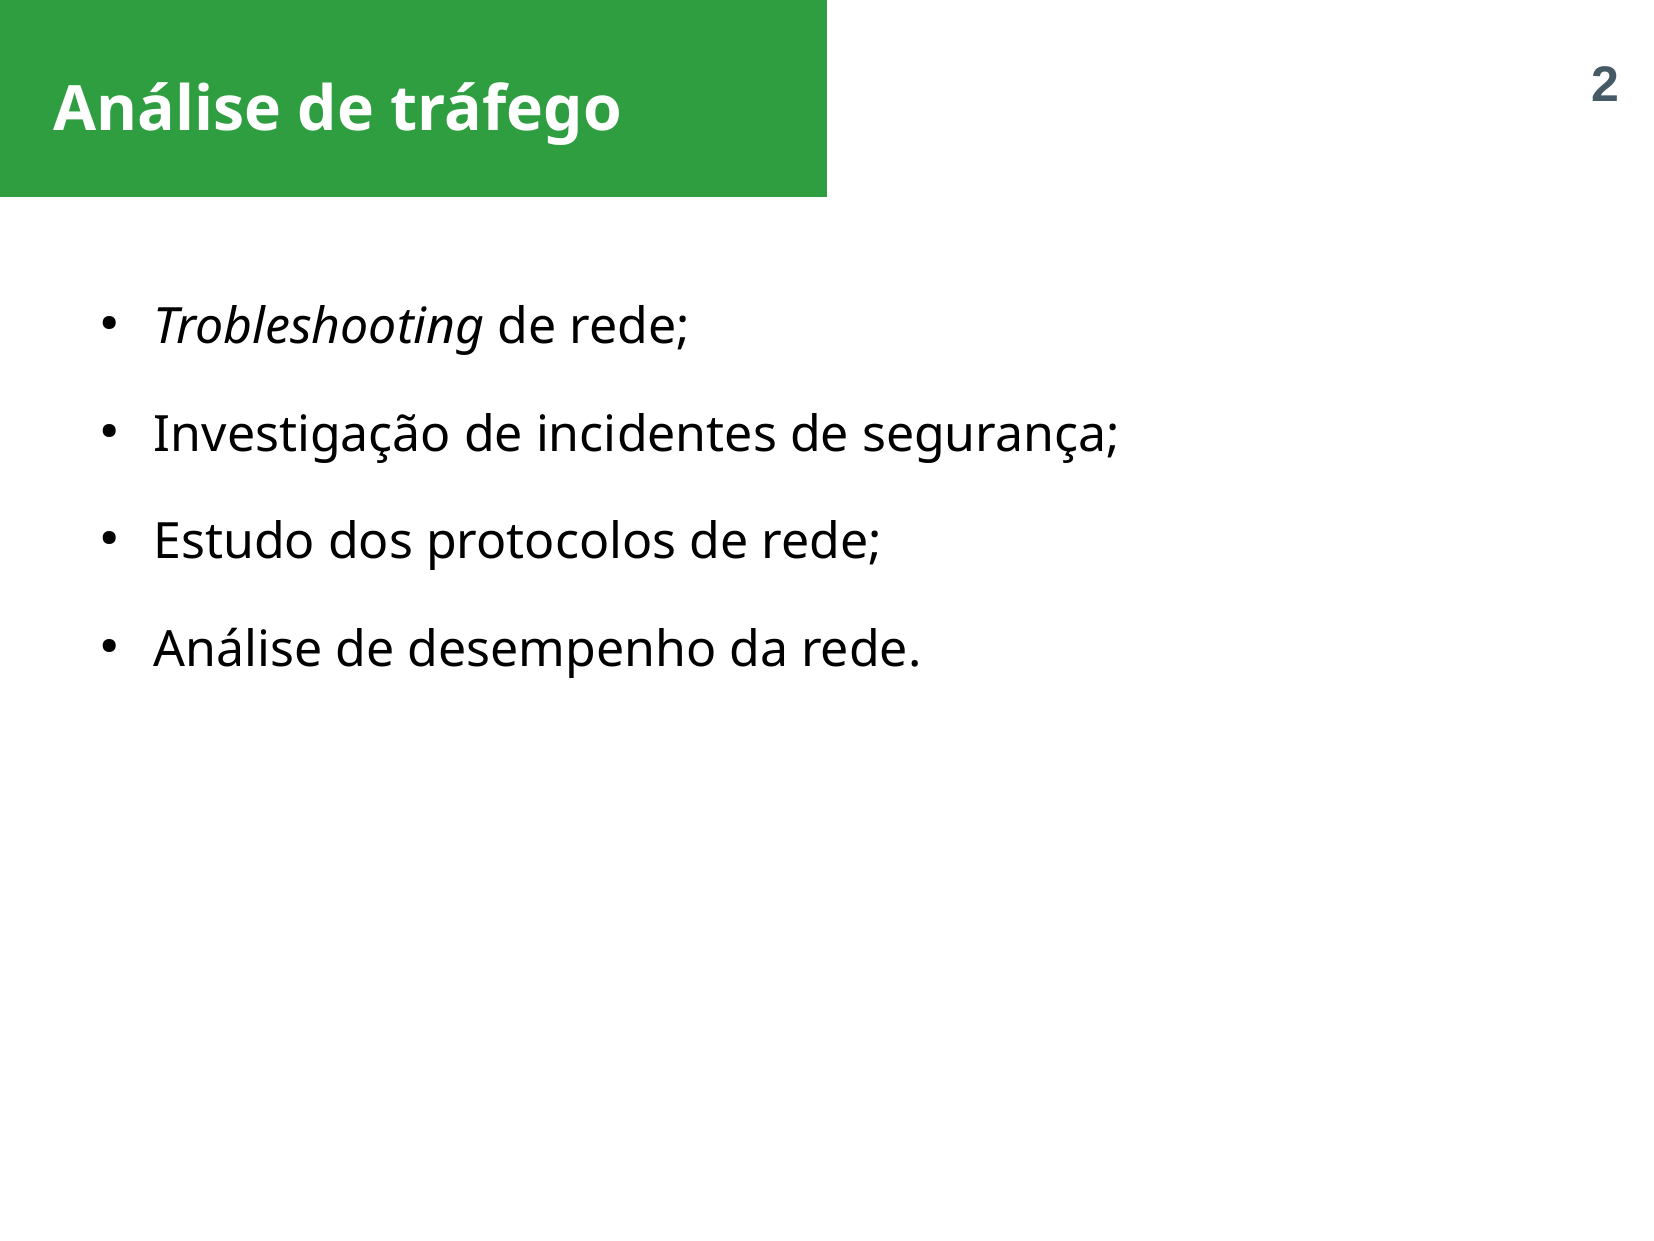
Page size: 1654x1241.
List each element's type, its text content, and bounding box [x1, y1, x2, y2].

title Análise de tráfego [53, 2, 1542, 210]
list Trobleshooting de rede; Investigação de incidentes de segurança; Estudo dos protocolos de rede; Análise de desempenho da rede. [82, 290, 1571, 1211]
